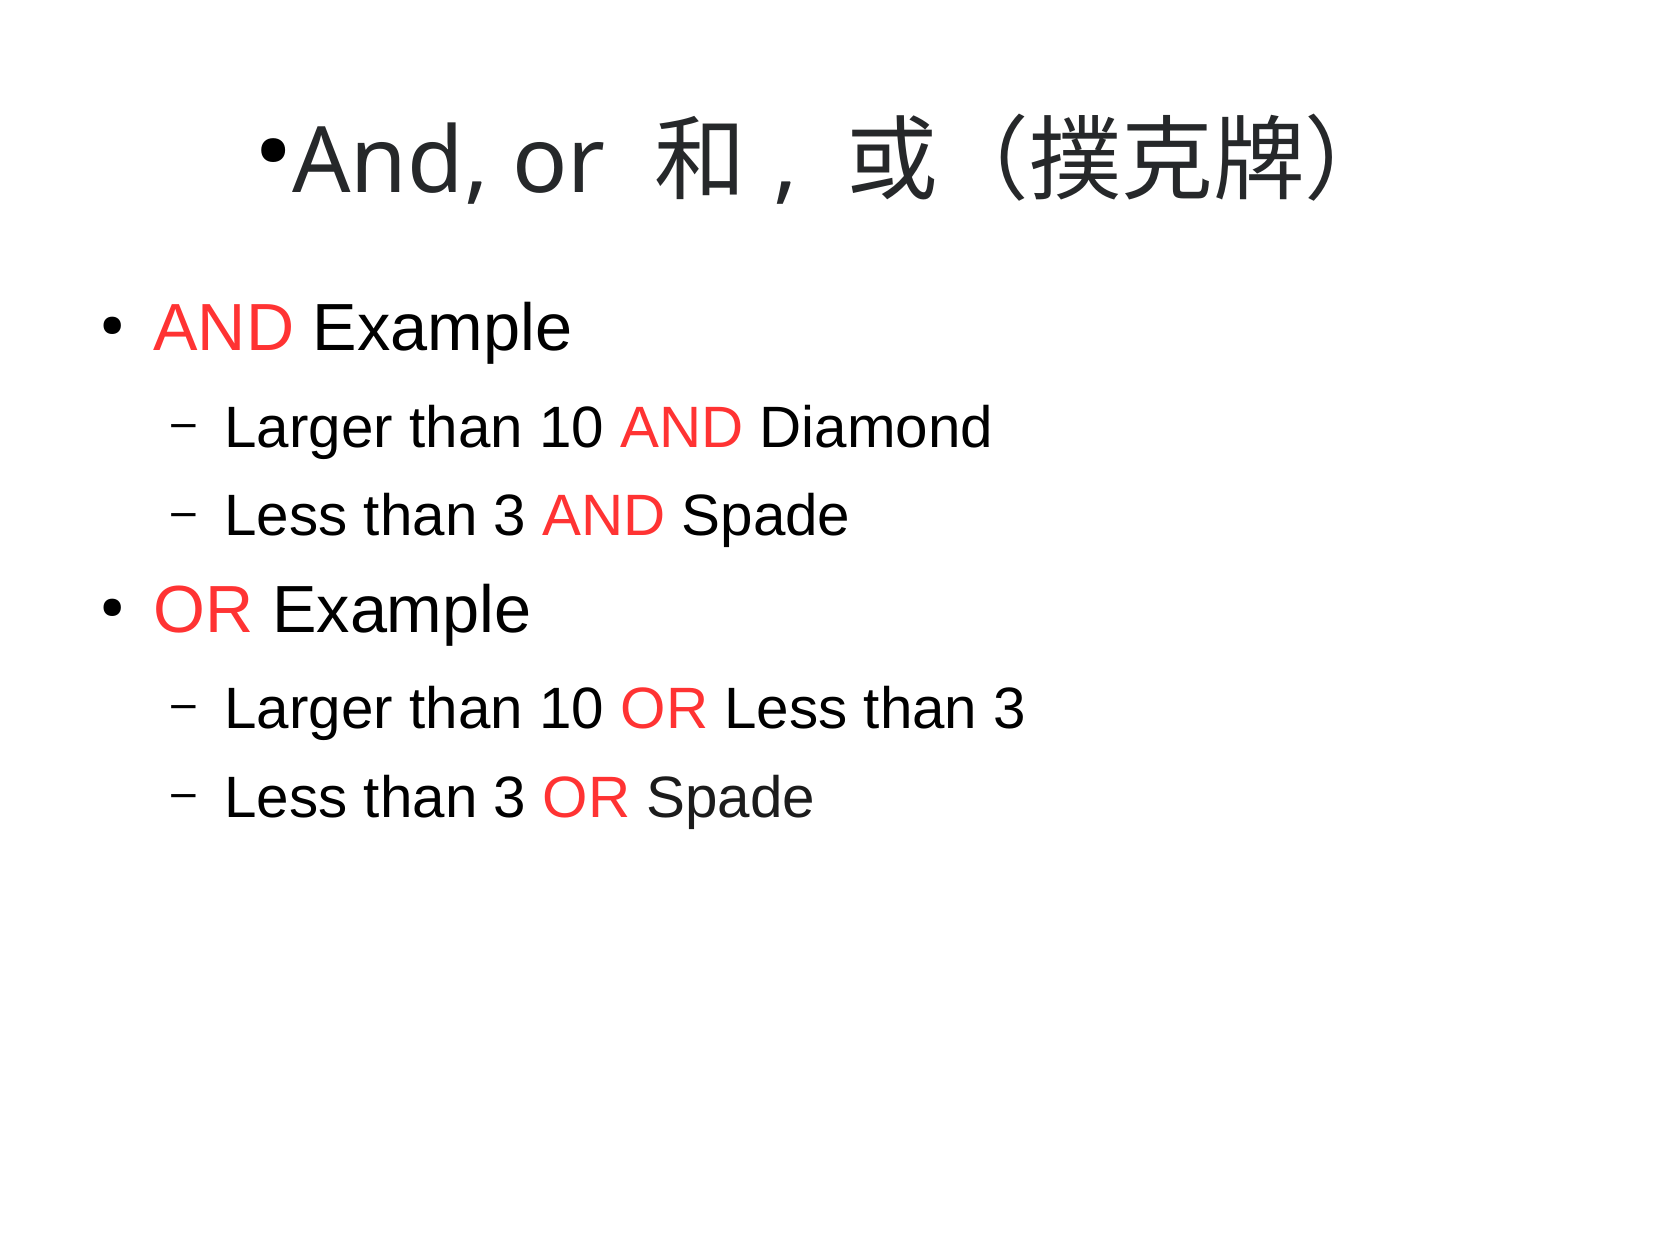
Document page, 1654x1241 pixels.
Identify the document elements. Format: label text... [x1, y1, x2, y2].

list AND Example Larger than 10 AND Diamond Less than 3 AND Spade OR Example Larger than 10 OR Less than 3 Less than 3 OR Spade [82, 290, 1571, 1109]
title And, or 和, 或（撲克牌） [82, 49, 1571, 257]
